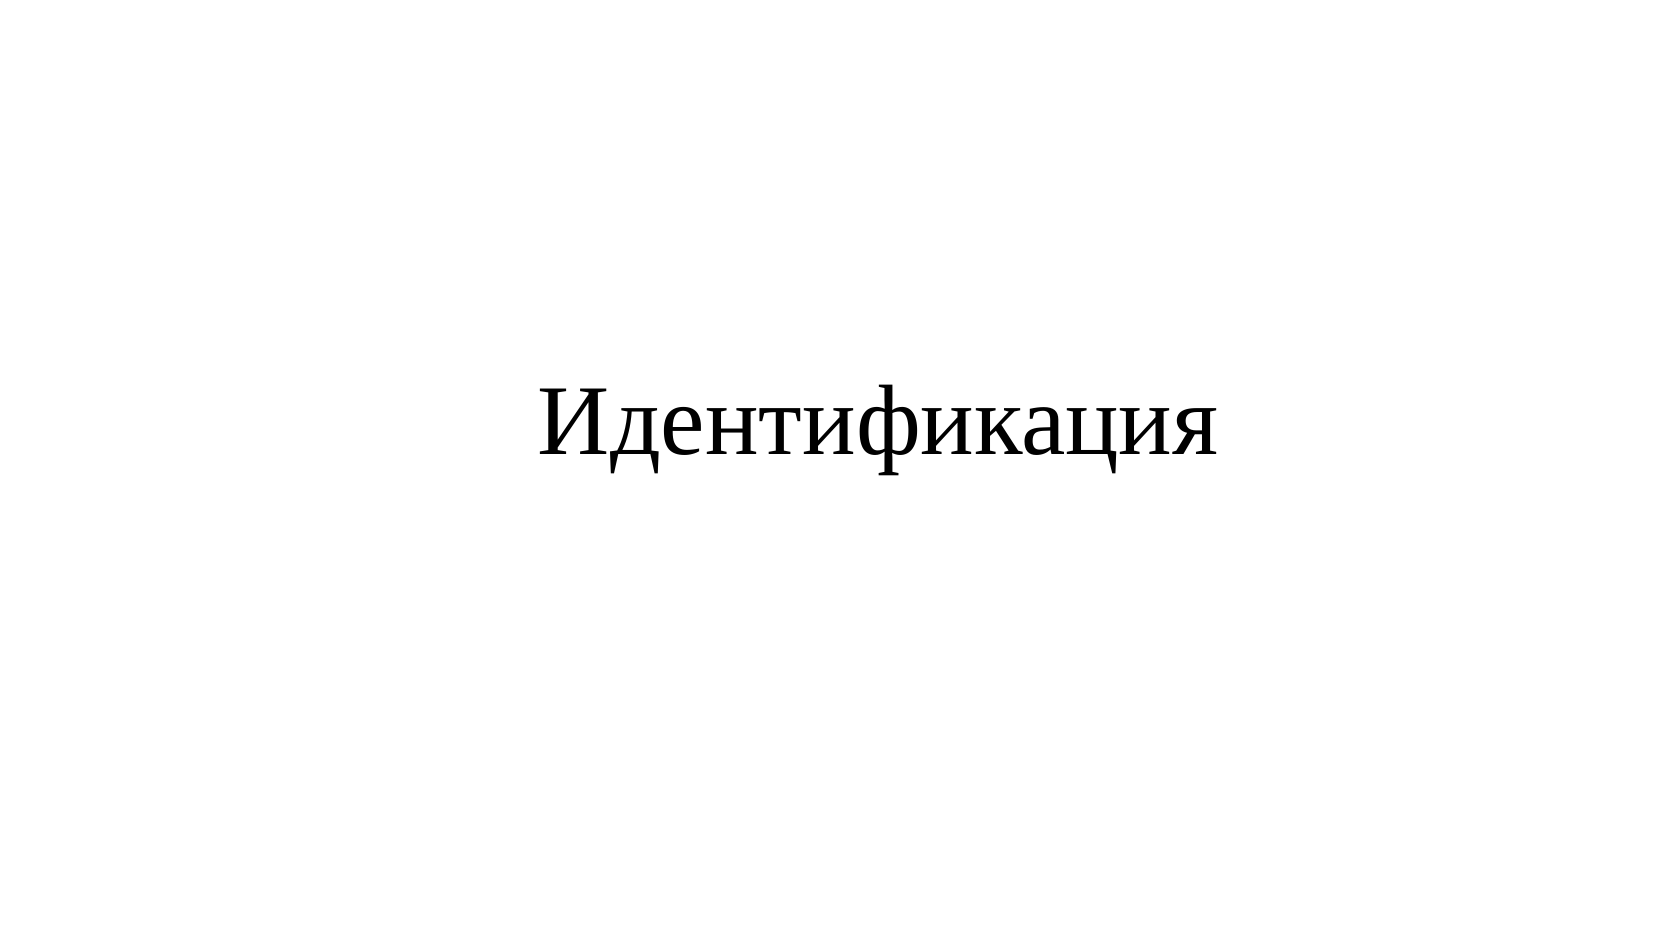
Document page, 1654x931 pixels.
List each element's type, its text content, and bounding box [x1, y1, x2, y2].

text_box Идентификация [106, 354, 1595, 931]
